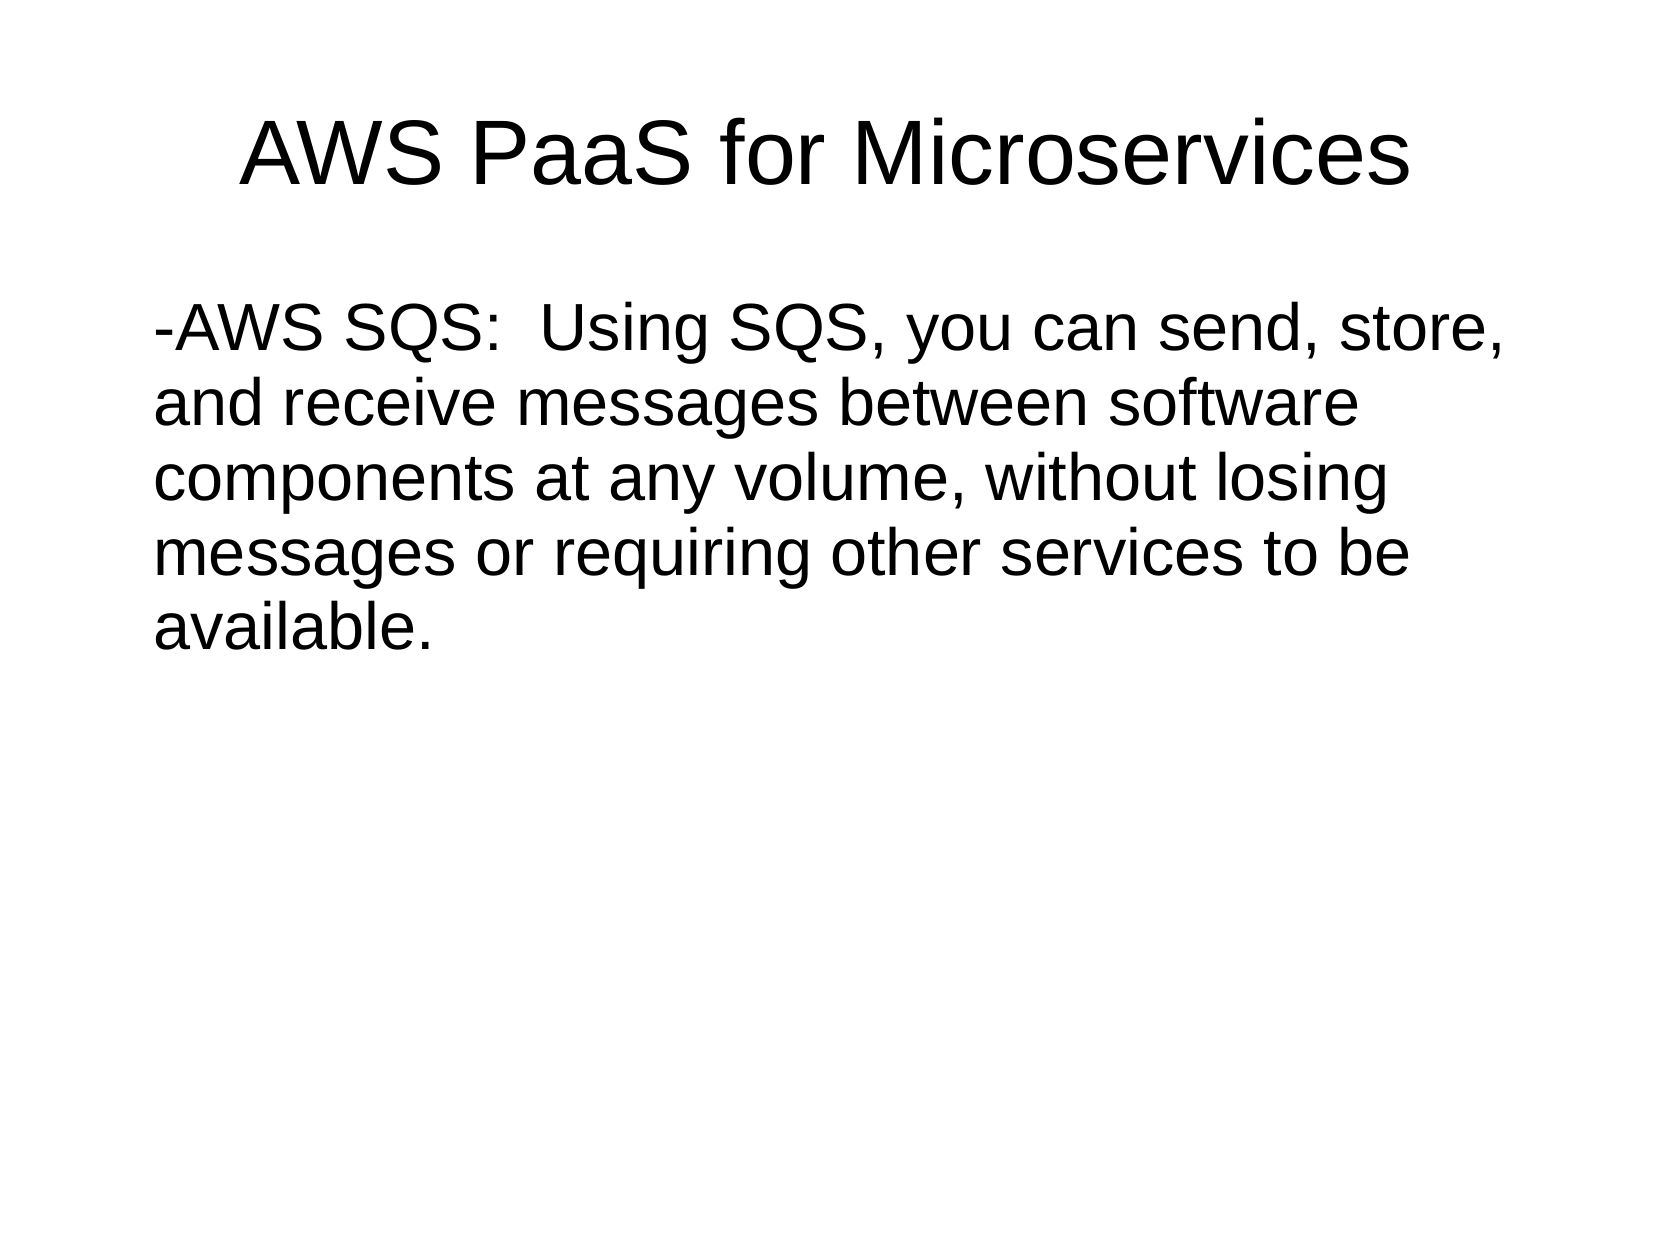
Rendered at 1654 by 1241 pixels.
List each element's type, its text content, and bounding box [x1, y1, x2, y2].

title AWS PaaS for Microservices [82, 49, 1571, 257]
list -AWS SQS: Using SQS, you can send, store, and receive messages between software components at any volume, without losing messages or requiring other services to be available. [82, 290, 1571, 1010]
